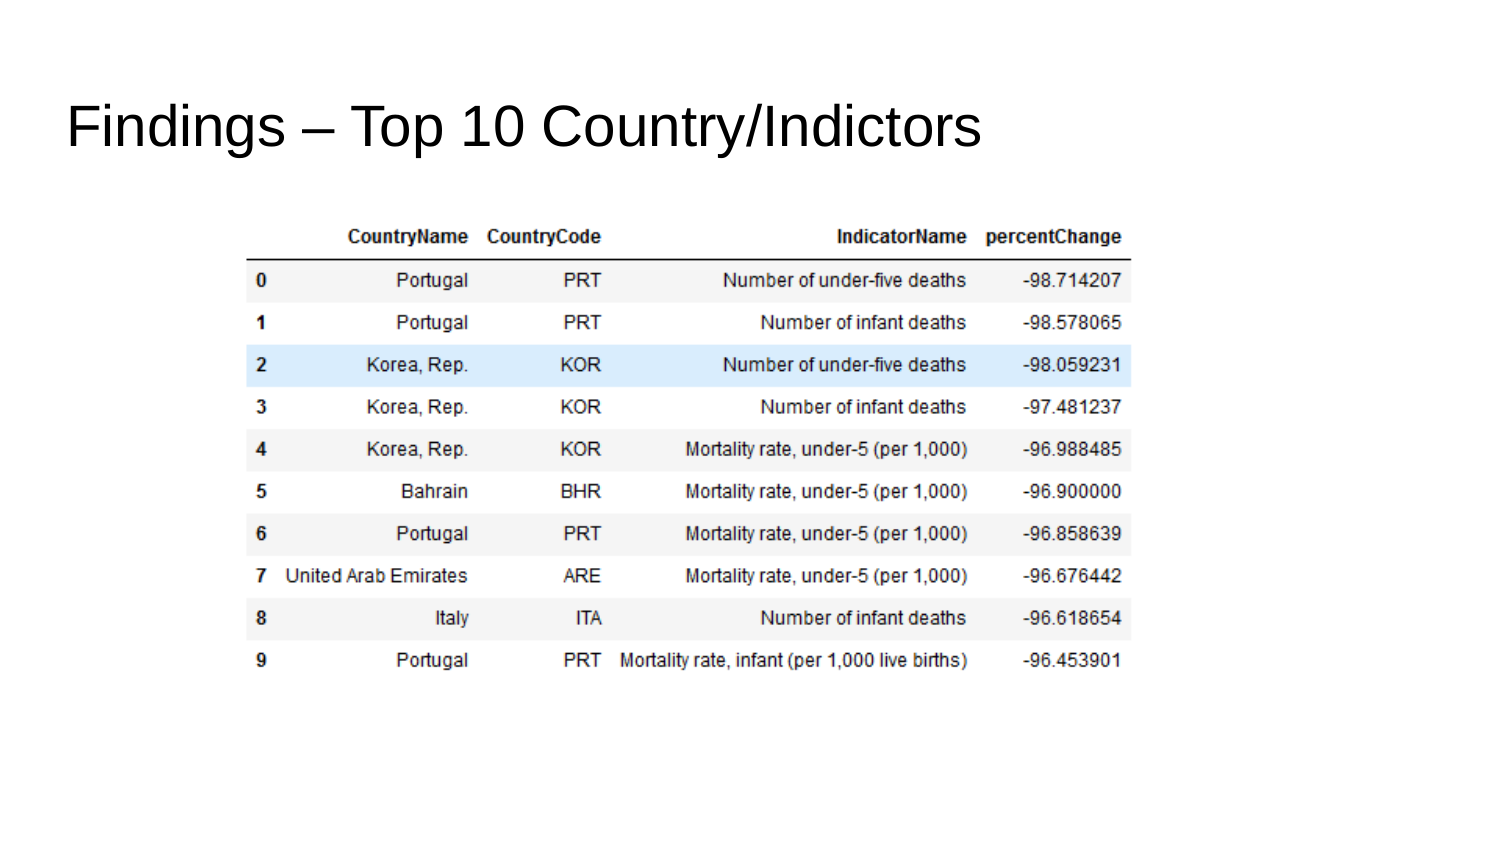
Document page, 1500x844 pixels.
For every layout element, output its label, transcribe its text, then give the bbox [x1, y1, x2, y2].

picture [228, 209, 1172, 689]
title Findings – Top 10 Country/Indictors [51, 72, 1449, 167]
